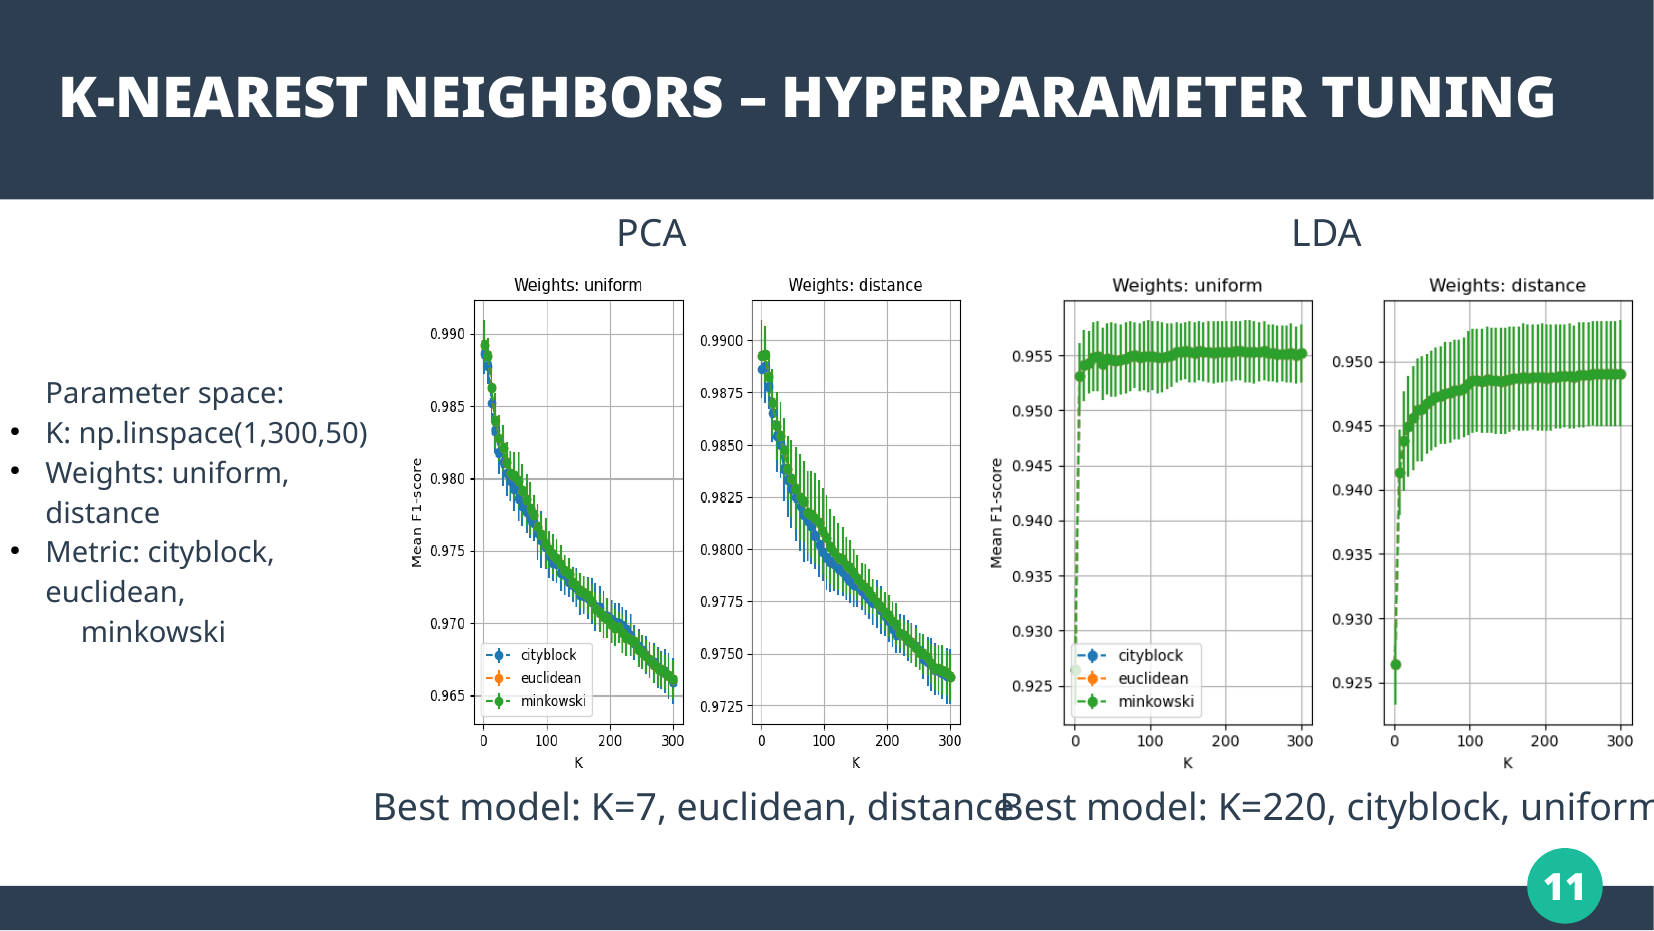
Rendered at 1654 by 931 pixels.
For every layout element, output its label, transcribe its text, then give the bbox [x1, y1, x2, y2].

text_box LDA [1139, 200, 1515, 263]
picture [398, 262, 1651, 775]
title K-NEAREST NEIGHBORS – HYPERPARAMETER TUNING [59, 37, 1595, 155]
text_box Best model: K=7, euclidean, distance [300, 775, 937, 838]
text_box PCA [464, 200, 840, 263]
text_box Best model: K=220, cityblock, uniform [937, 775, 1654, 838]
text_box Parameter space: K: np.linspace(1,300,50) Weights: uniform, distance Metric: cityblock, euclidean, minkowski [0, 386, 413, 638]
